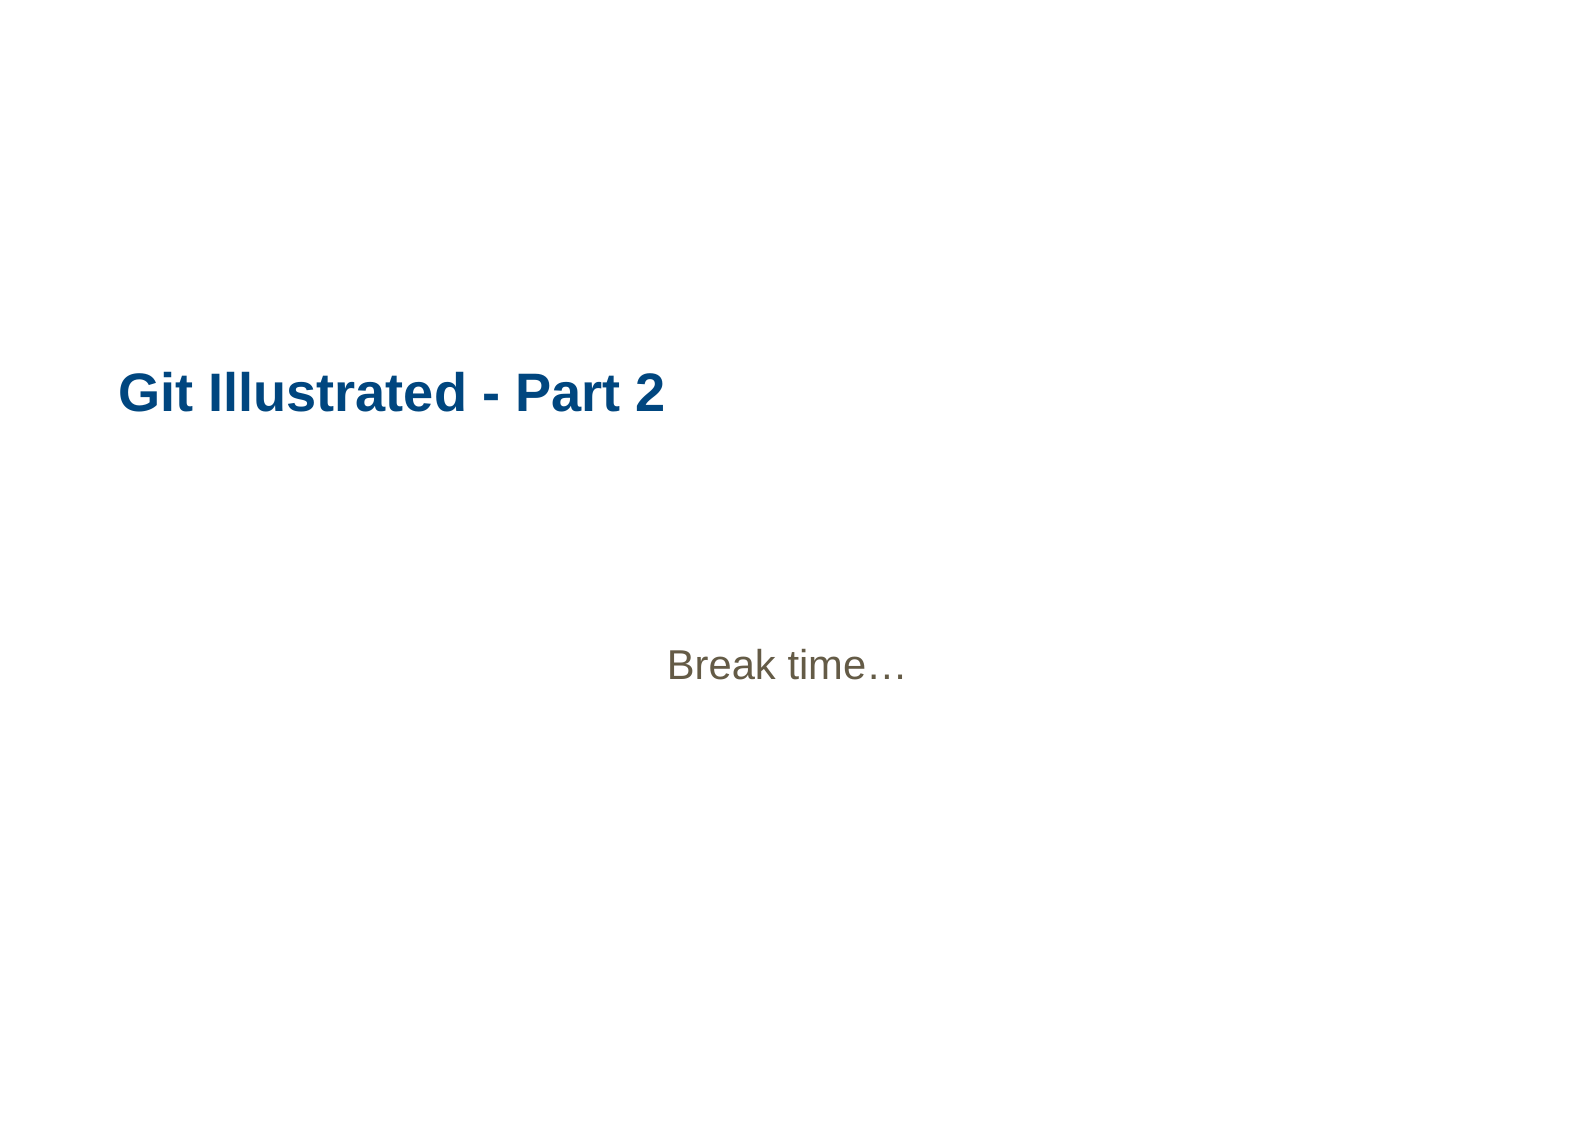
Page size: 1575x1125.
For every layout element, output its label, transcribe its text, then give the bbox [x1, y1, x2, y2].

title Git Illustrated - Part 2 [118, 349, 1457, 430]
subtitle Break time… [236, 637, 1339, 926]
